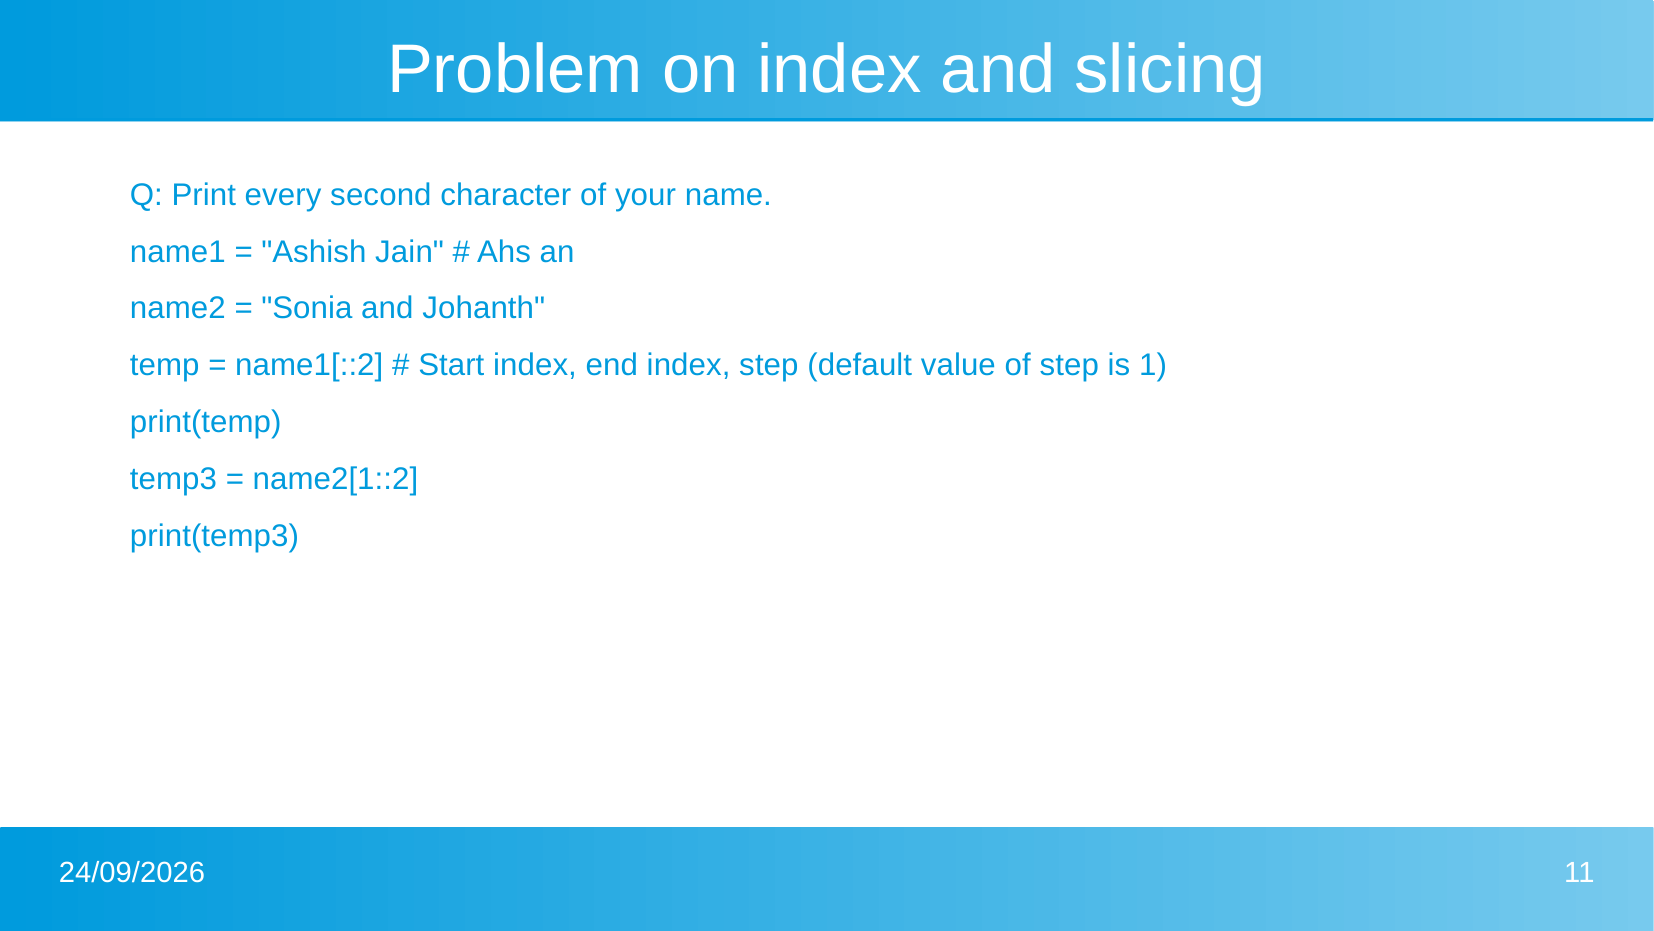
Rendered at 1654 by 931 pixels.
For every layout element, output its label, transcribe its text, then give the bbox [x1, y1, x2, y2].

title Problem on index and slicing [59, 29, 1595, 108]
list Q: Print every second character of your name. name1 = "Ashish Jain" # Ahs an name2 = "Sonia and Johanth" temp = name1[::2] # Start index, end index, step (default value of step is 1) print(temp) temp3 = name2[1::2] print(temp3) [59, 177, 1595, 768]
